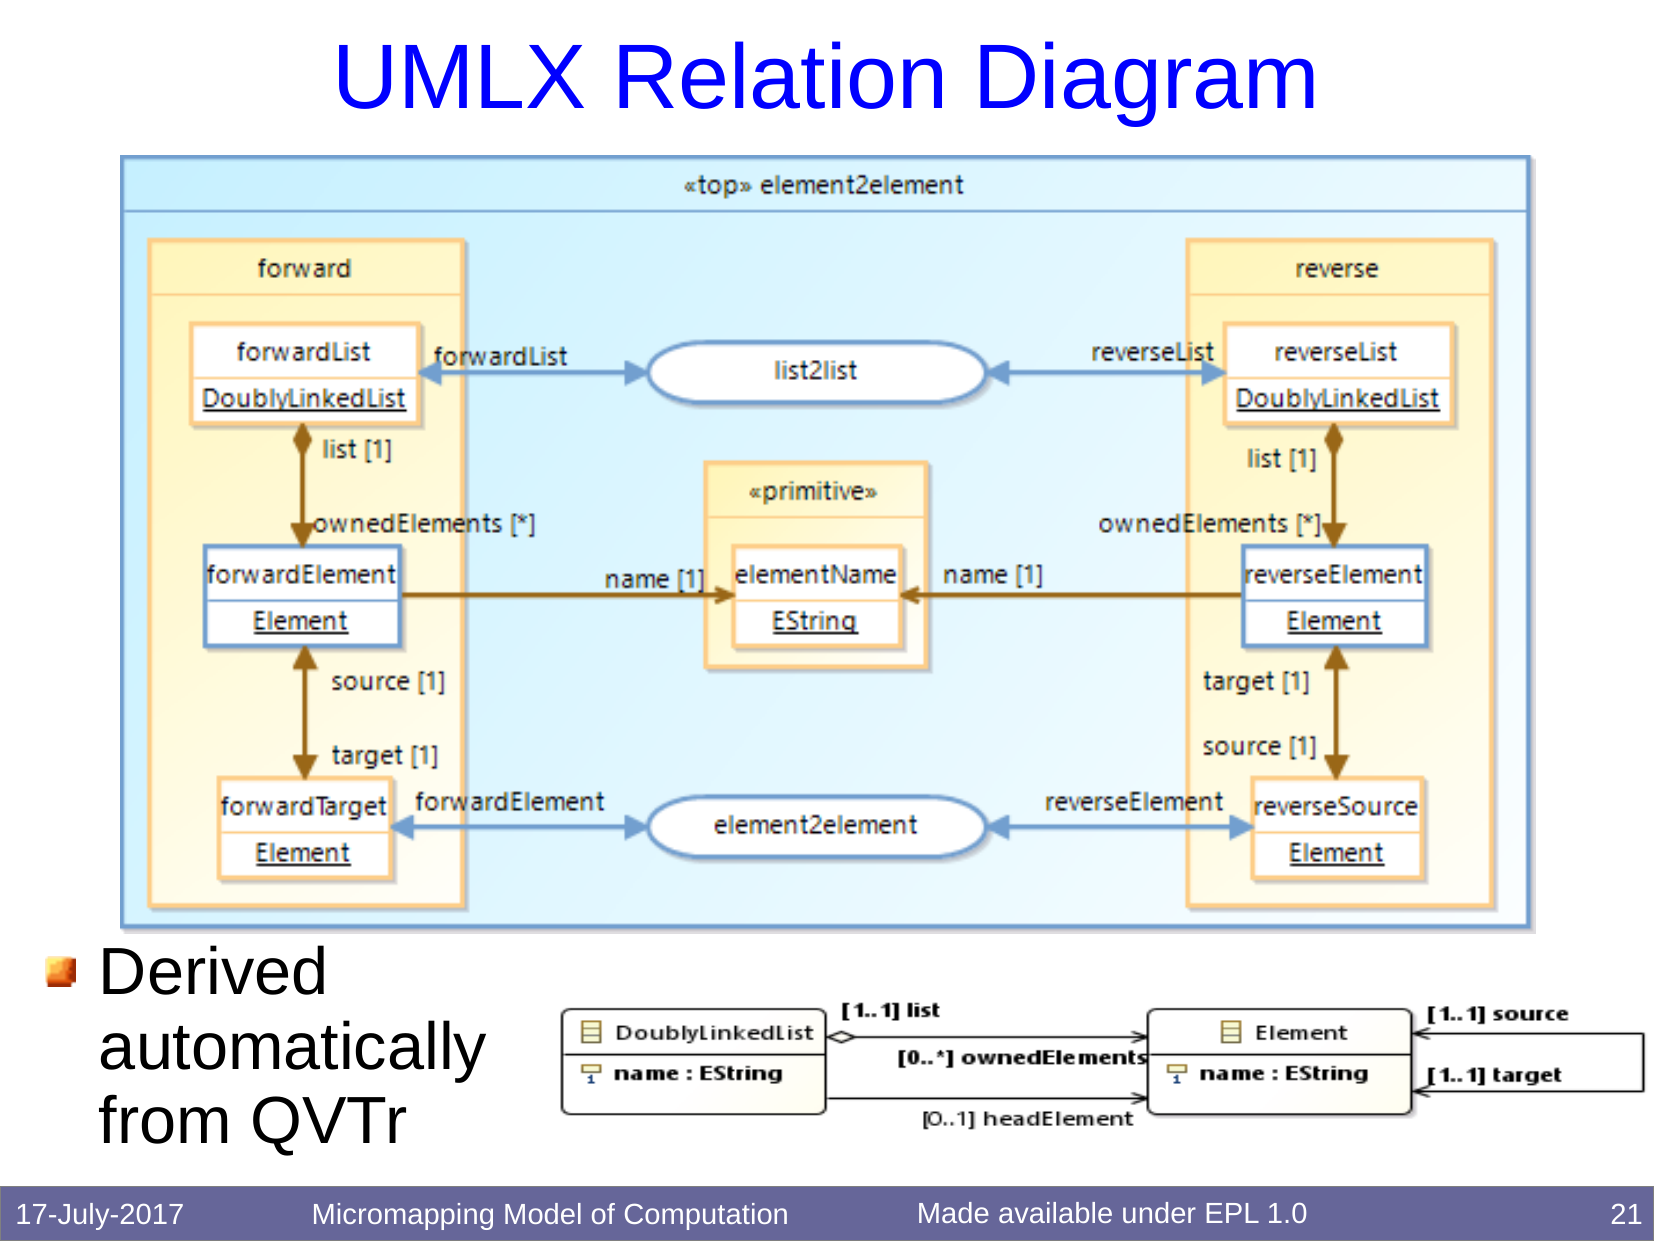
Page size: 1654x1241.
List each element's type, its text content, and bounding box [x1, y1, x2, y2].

picture [120, 155, 1536, 935]
list Derived automatically from QVTr [27, 934, 1517, 1241]
picture [539, 956, 1654, 1168]
title UMLX Relation Diagram [82, 0, 1571, 181]
